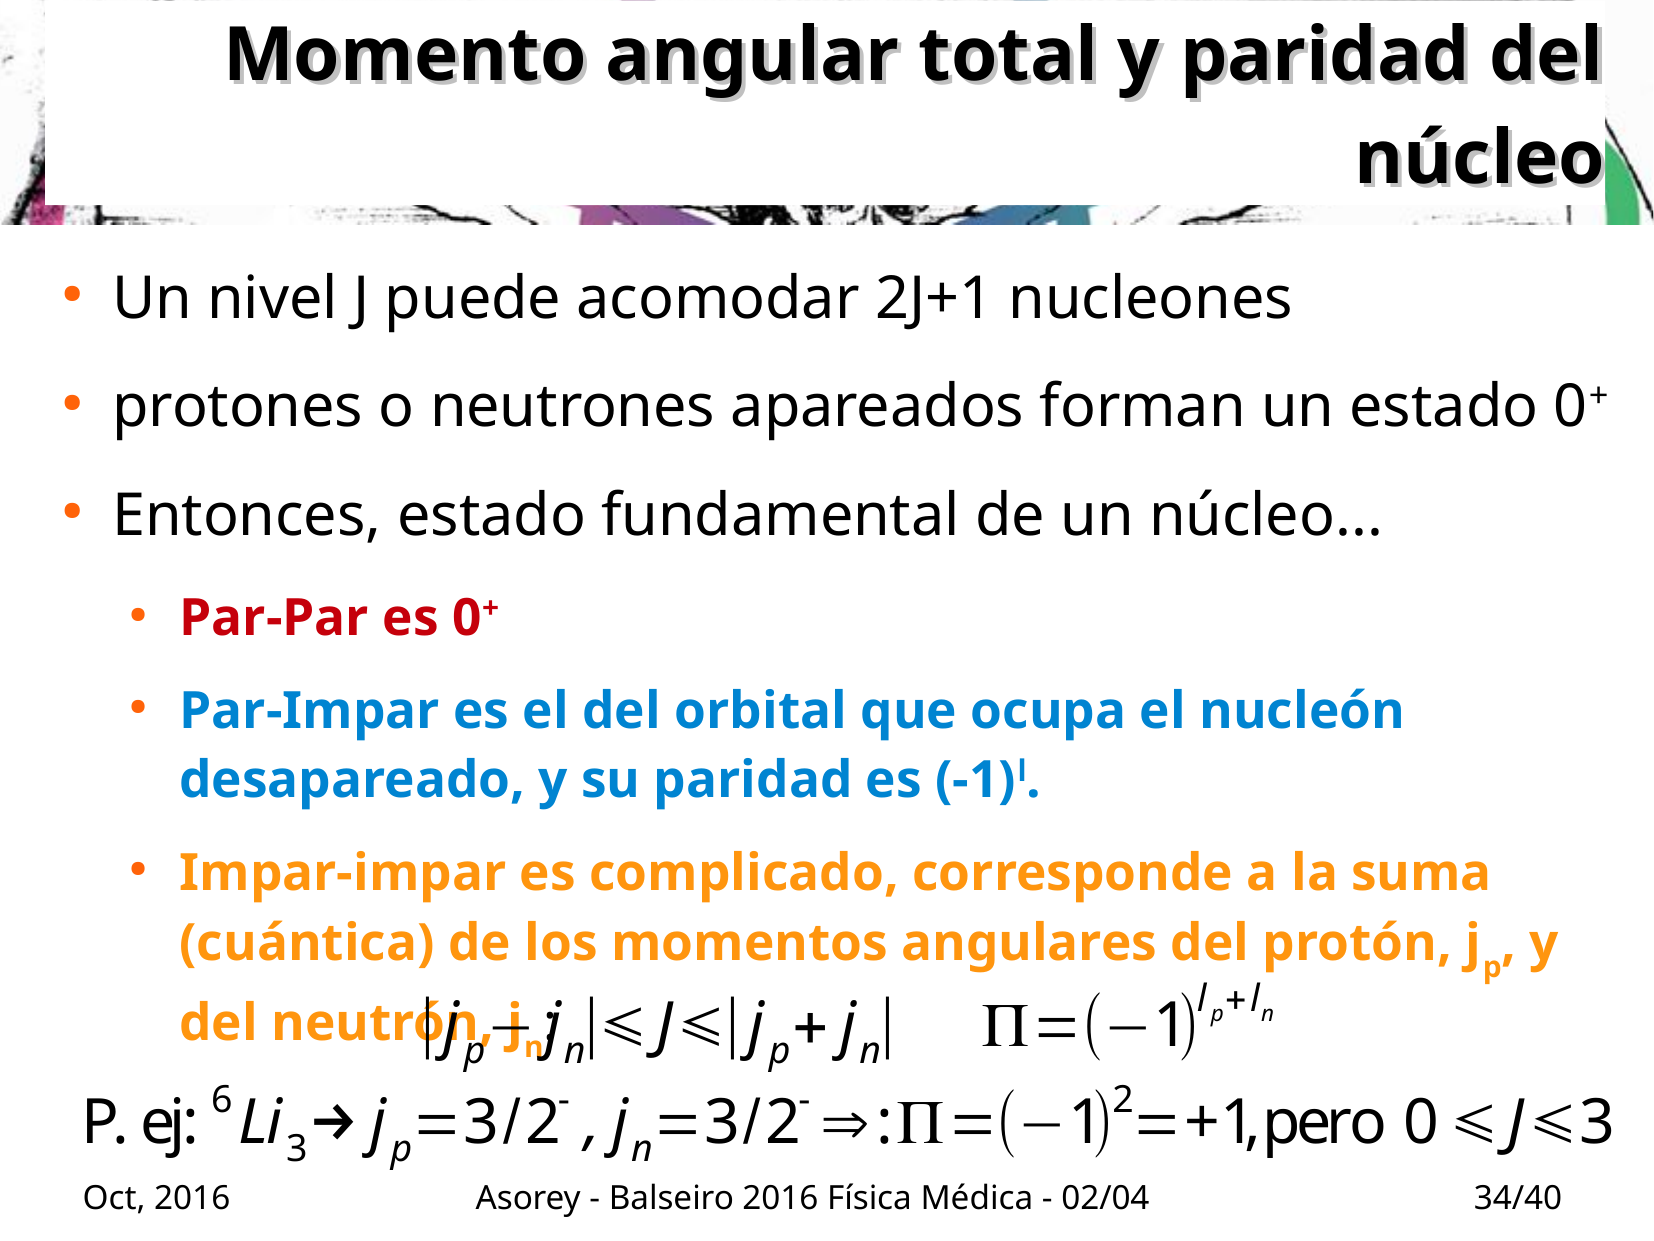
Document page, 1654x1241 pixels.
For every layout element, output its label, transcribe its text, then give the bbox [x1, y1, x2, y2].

chart [75, 975, 1621, 1171]
list Un nivel J puede acomodar 2J+1 nucleones protones o neutrones apareados forman un estado 0+ Entonces, estado fundamental de un núcleo... Par-Par es 0+ Par-Impar es el del orbital que ocupa el nucleón desapareado, y su paridad es (-1)l. Impar-impar es complicado, corresponde a la suma (cuántica) de los momentos angulares del protón, jp, y del neutrón, jn: [45, 255, 1621, 1156]
title Momento angular total y paridad del núcleo [45, 15, 1606, 191]
picture [0, 0, 1654, 225]
